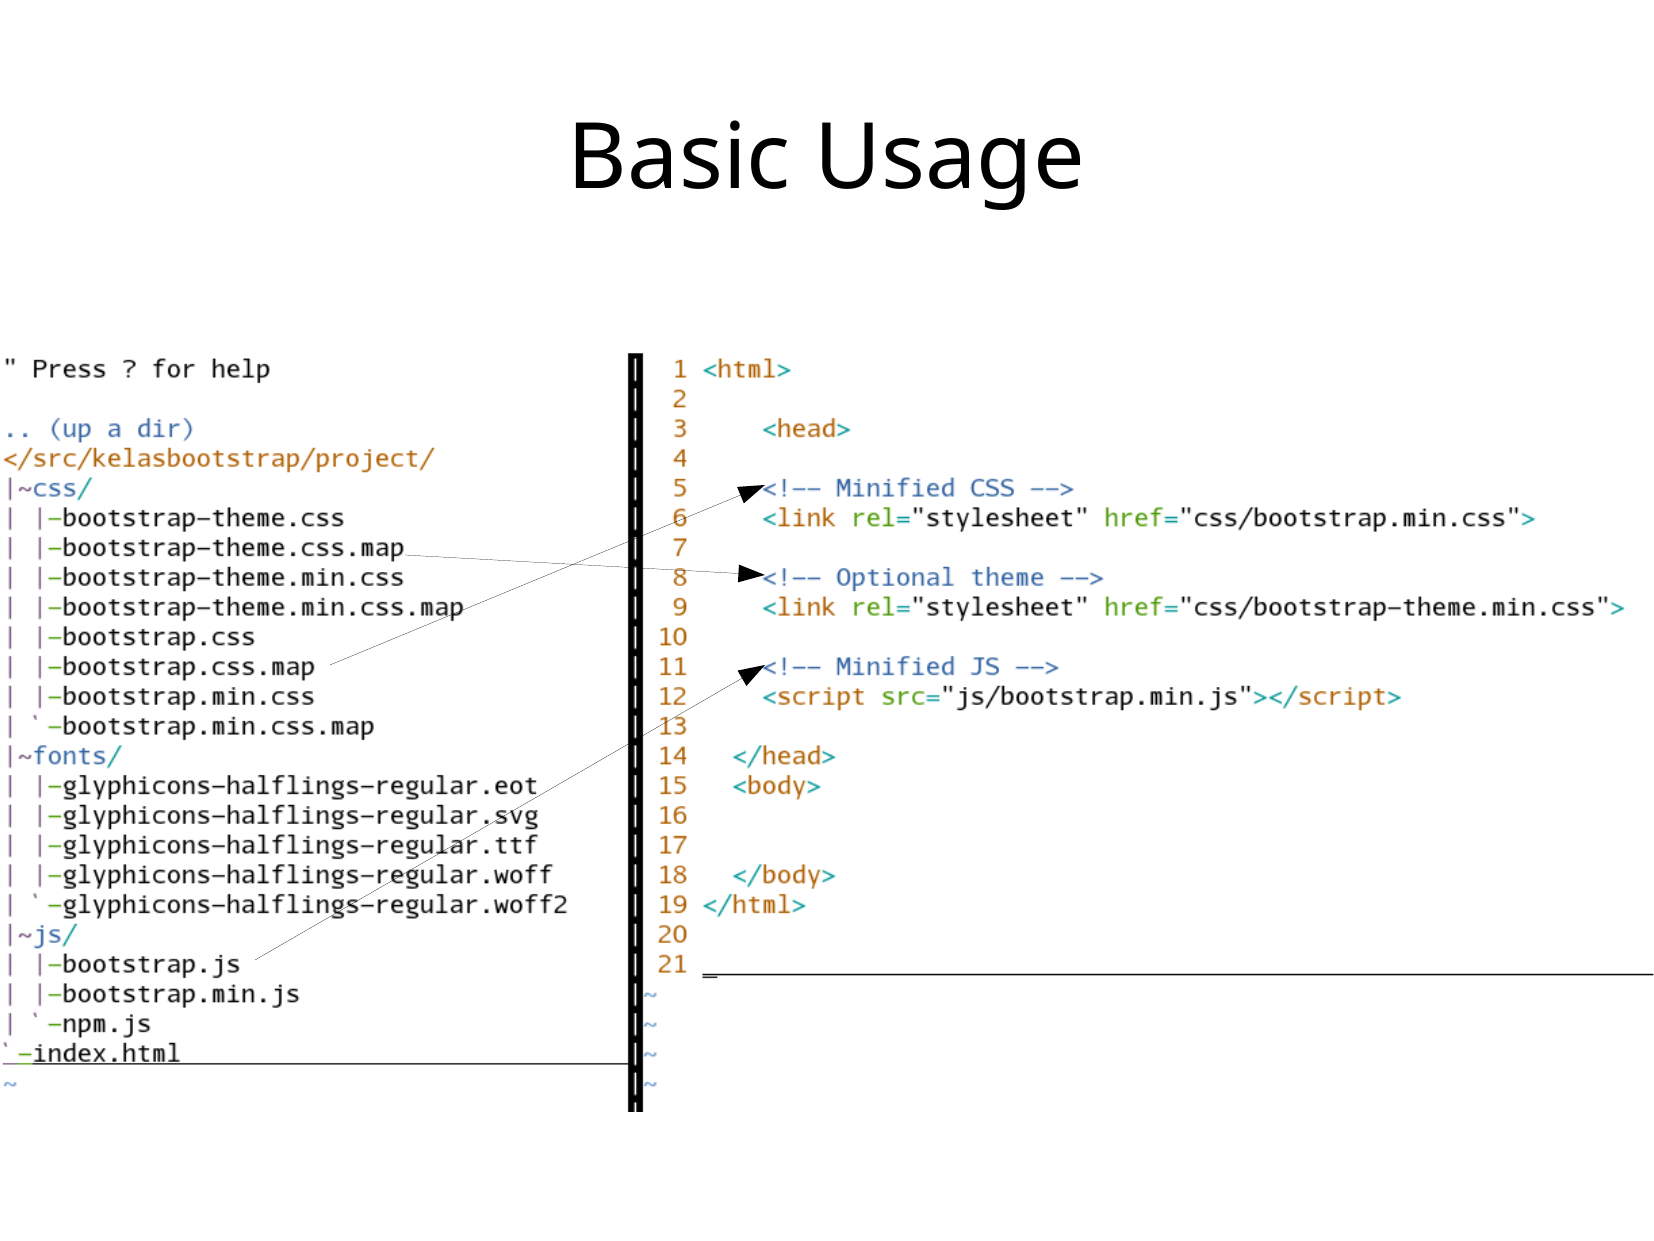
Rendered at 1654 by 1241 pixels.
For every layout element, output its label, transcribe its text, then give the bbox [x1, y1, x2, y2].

picture [0, 352, 1654, 1112]
title Basic Usage [82, 49, 1571, 257]
